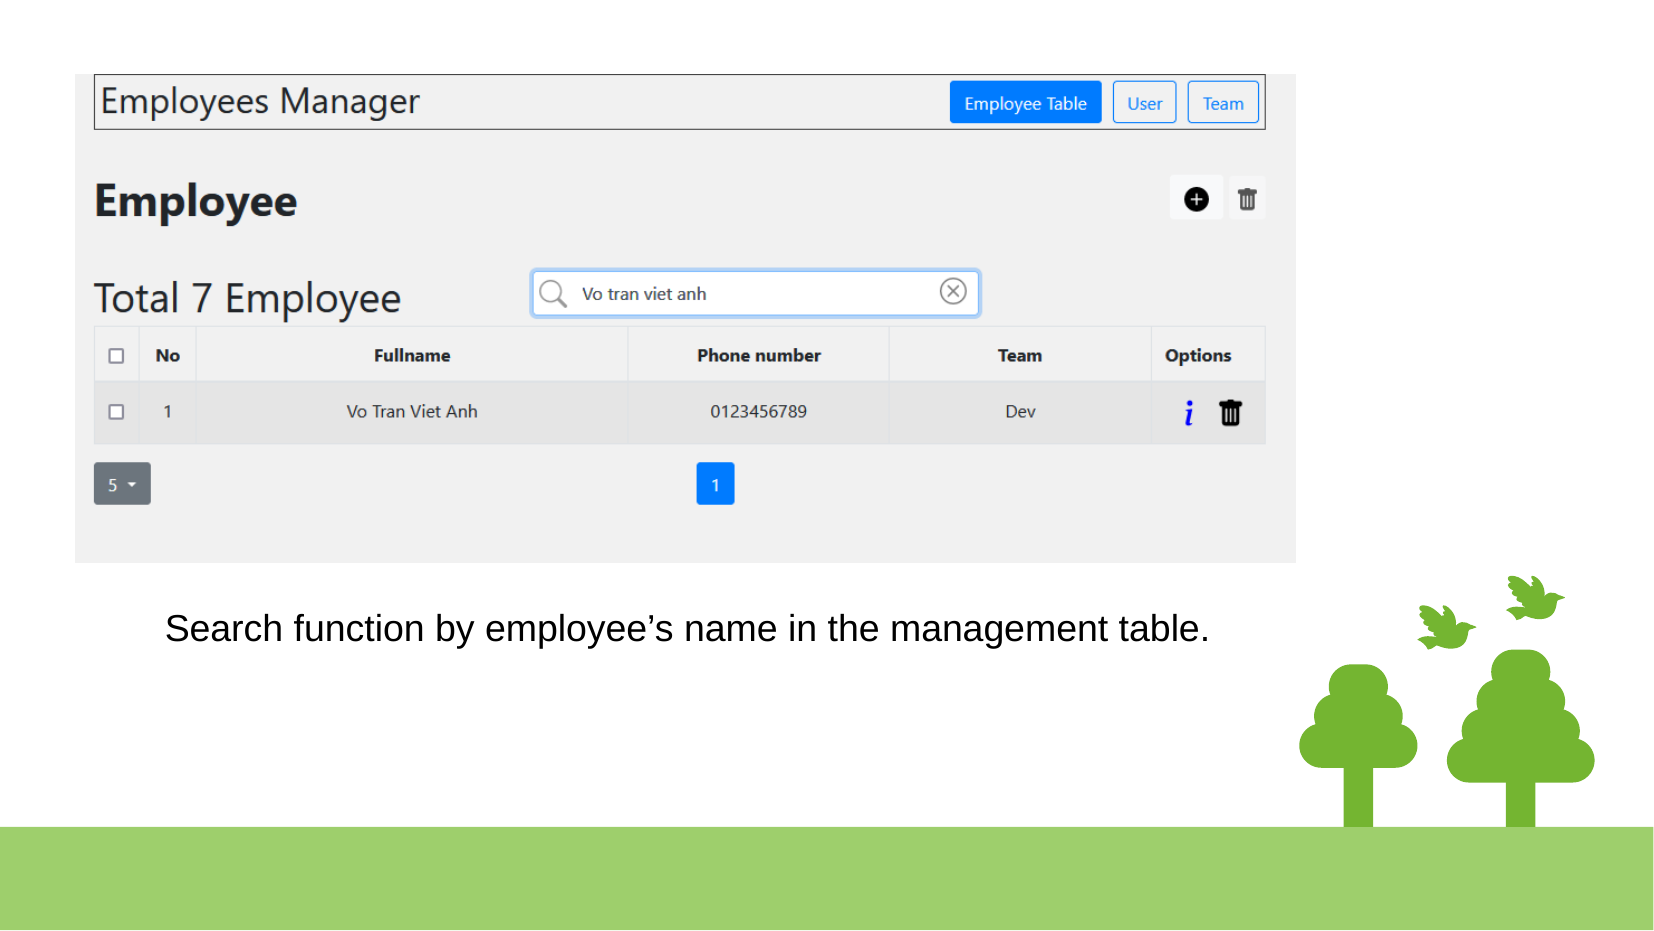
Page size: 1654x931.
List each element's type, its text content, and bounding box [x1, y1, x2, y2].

picture [75, 74, 1296, 563]
text_box Search function by employee’s name in the management table. [150, 600, 1351, 699]
